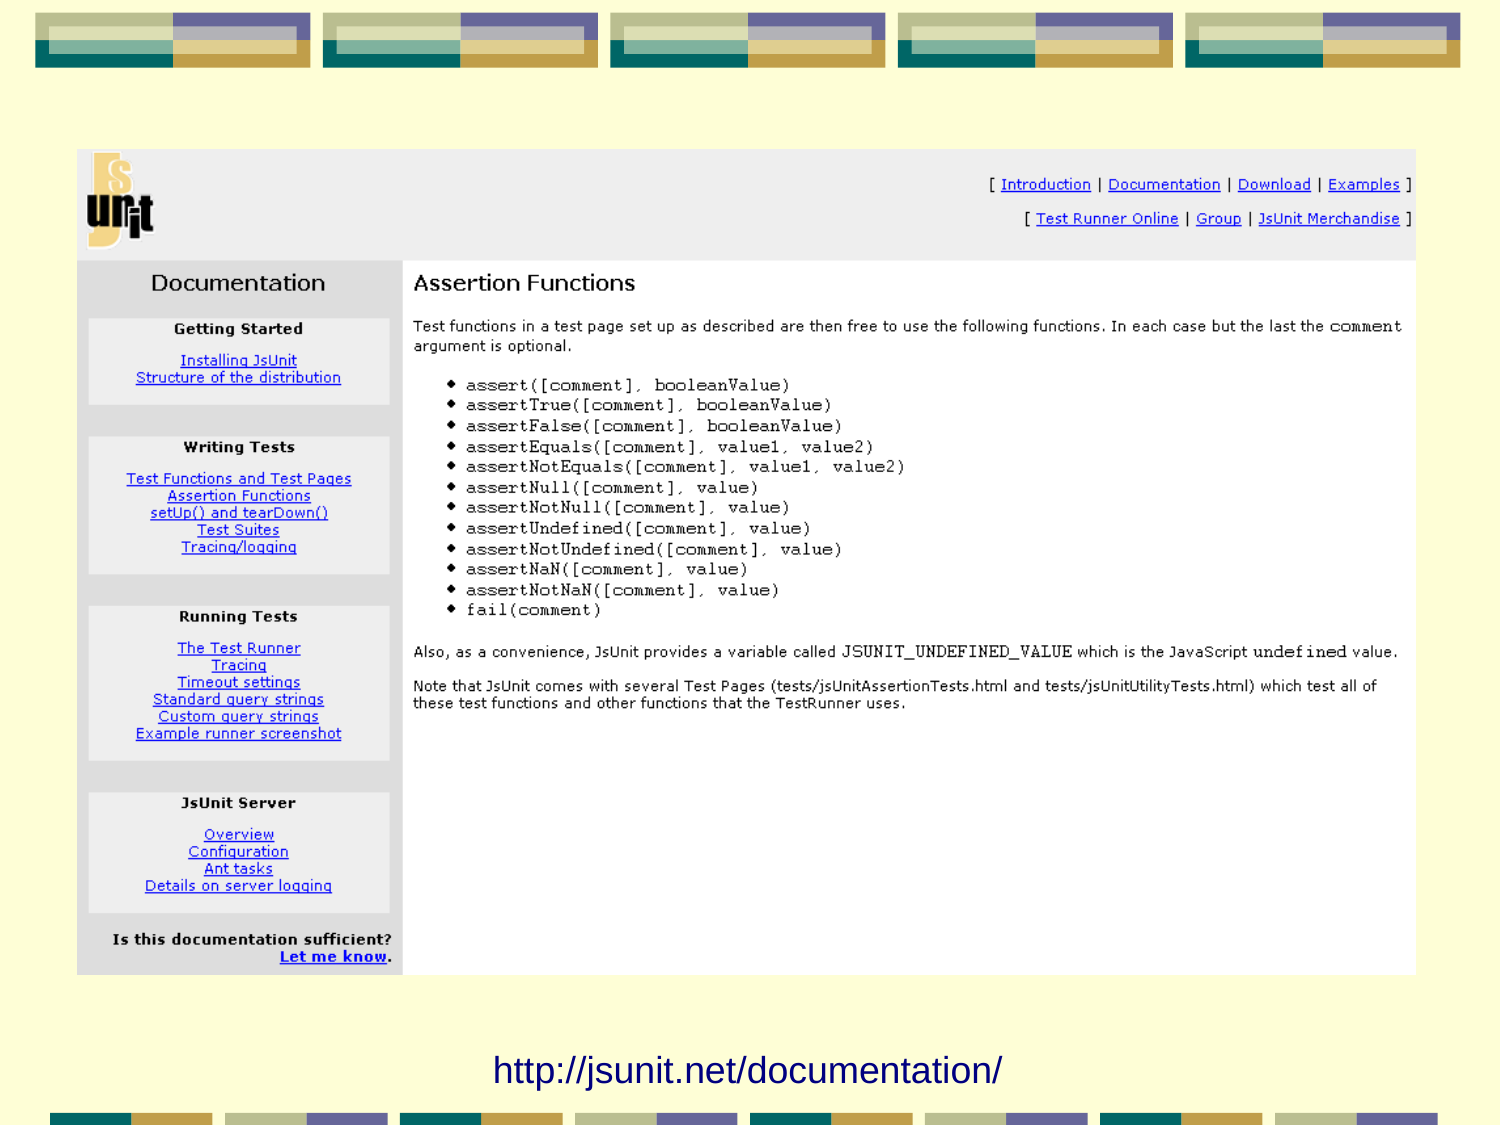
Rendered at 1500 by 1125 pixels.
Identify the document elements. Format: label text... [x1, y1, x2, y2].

picture [77, 149, 1416, 976]
text_box http://jsunit.net/documentation/ [407, 1047, 1089, 1103]
